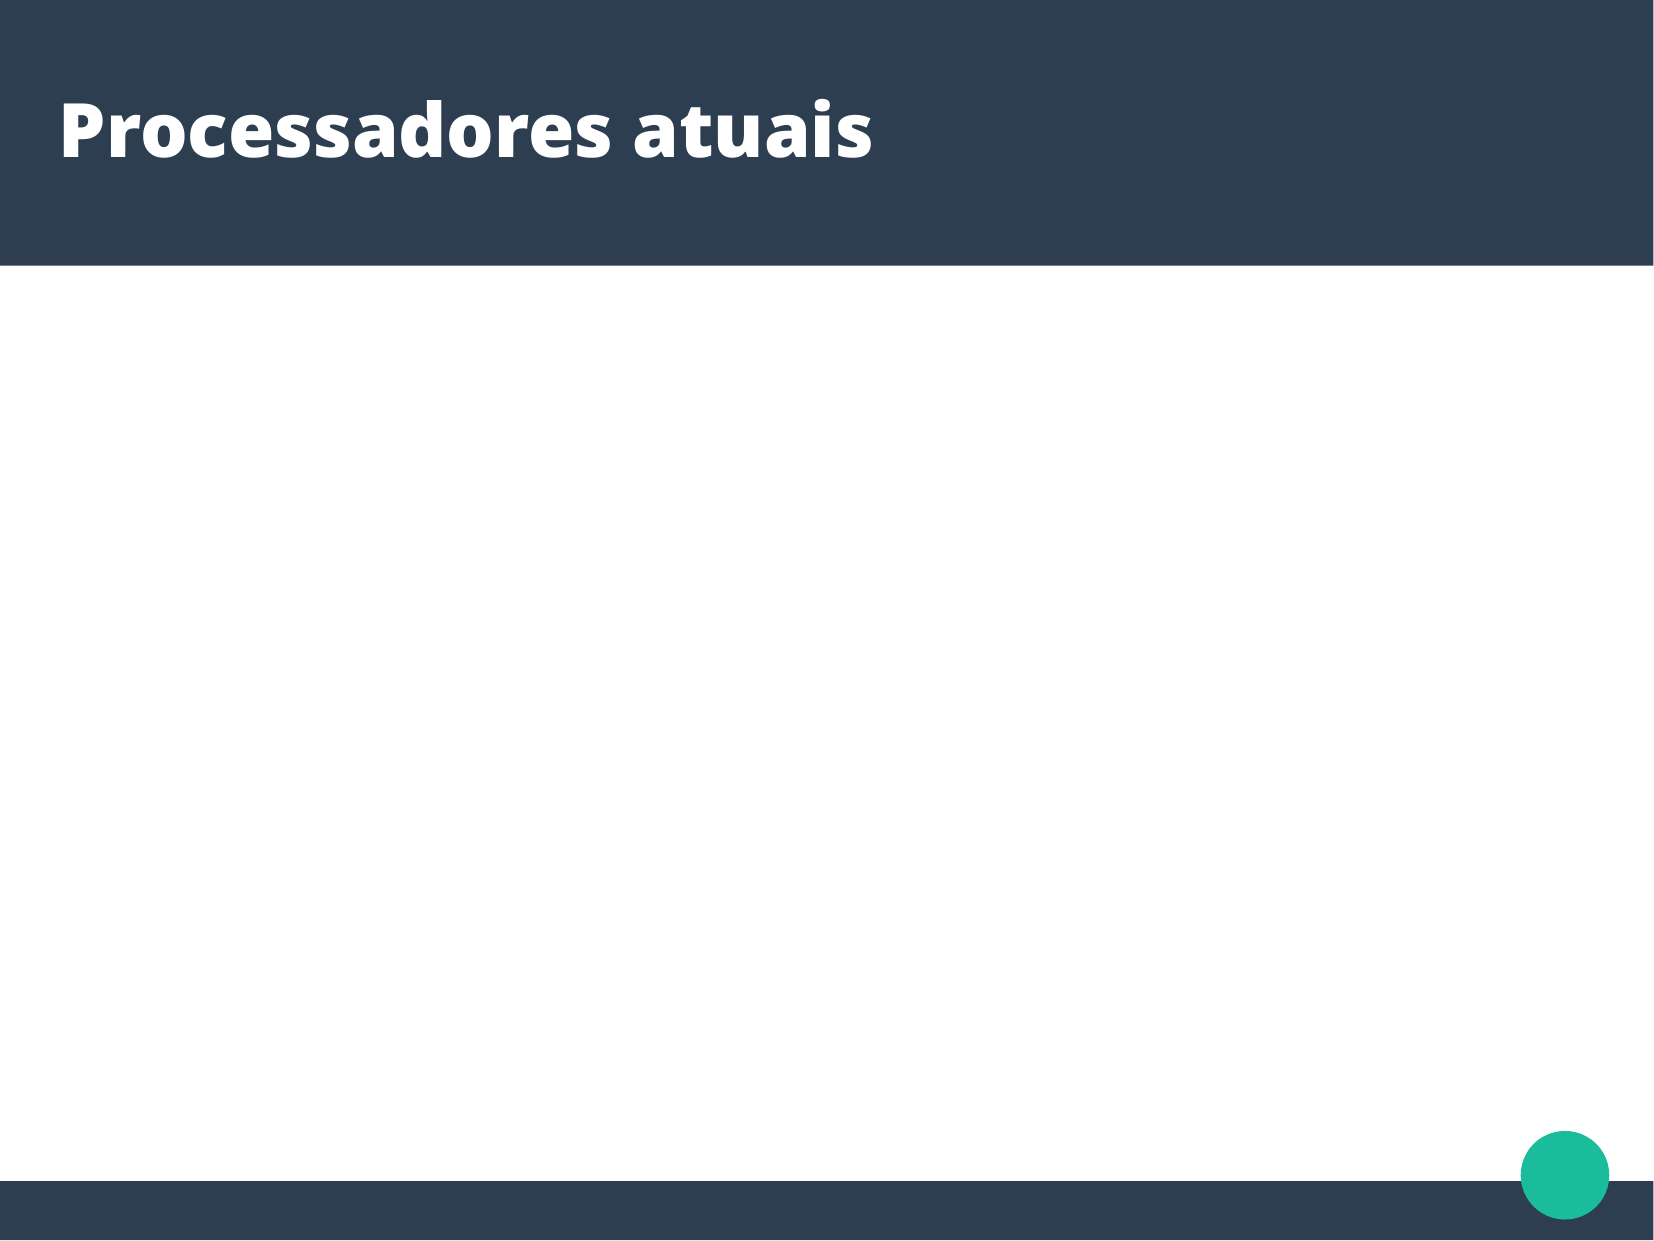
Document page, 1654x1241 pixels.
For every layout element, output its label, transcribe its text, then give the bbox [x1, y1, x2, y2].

title Processadores atuais [59, 49, 1595, 207]
